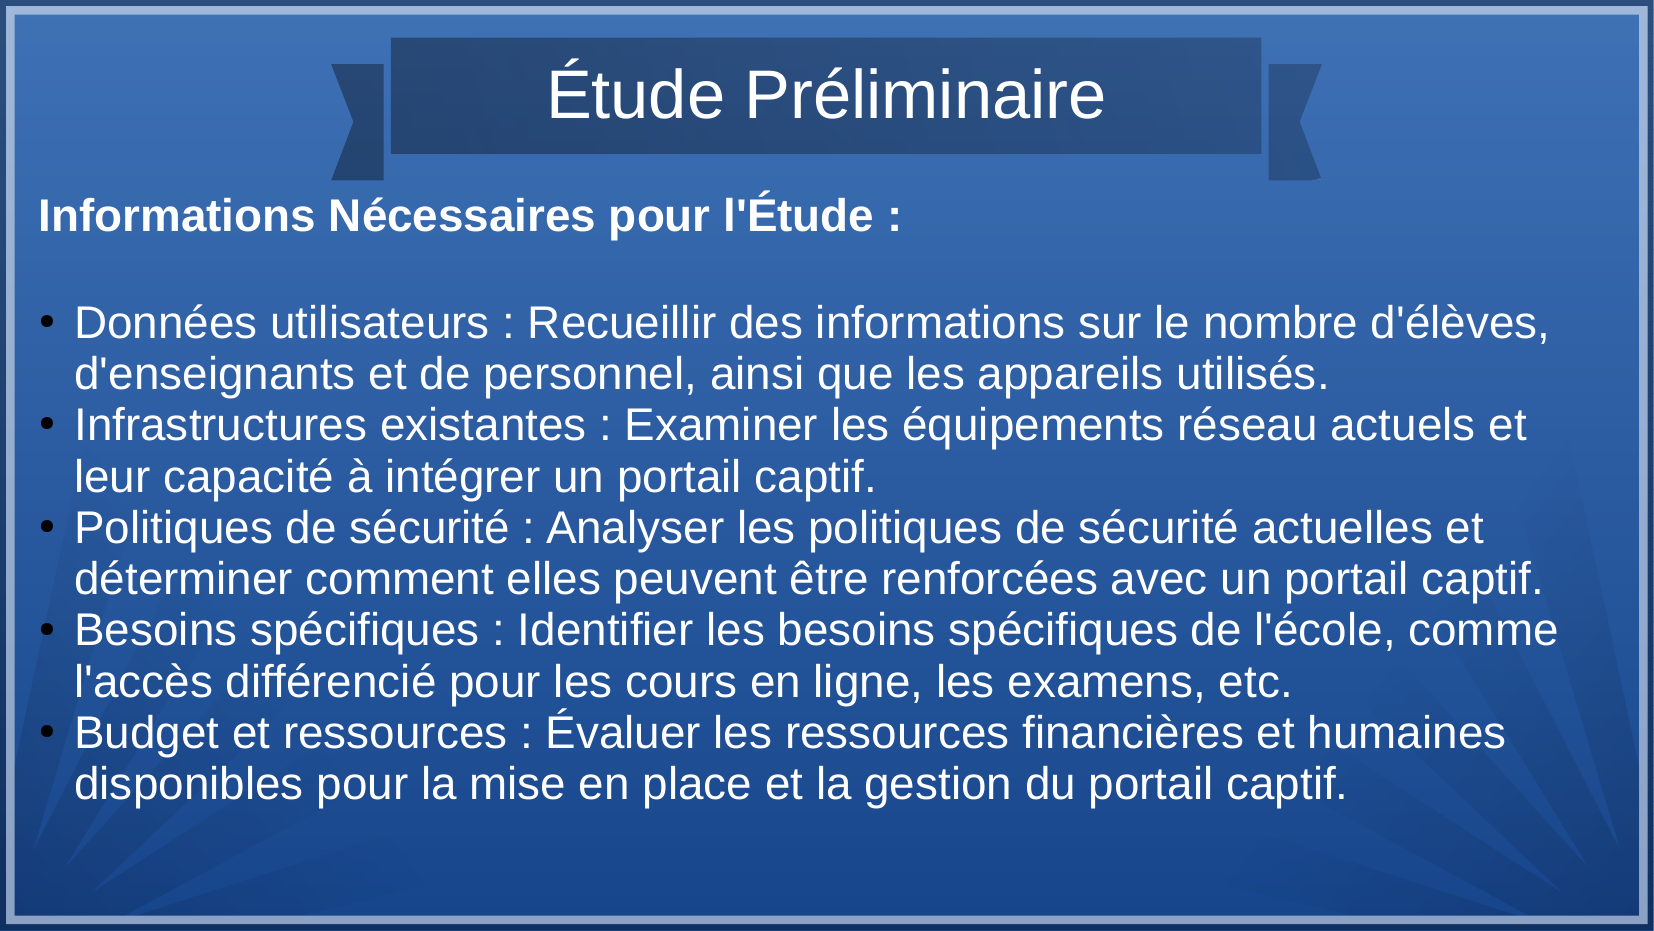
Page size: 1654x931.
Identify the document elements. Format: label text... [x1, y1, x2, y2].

title Étude Préliminaire [389, 35, 1264, 154]
text_box Informations Nécessaires pour l'Étude : Données utilisateurs : Recueillir des informations sur le nombre d'élèves, d'enseignants et de personnel, ainsi que les appareils utilisés. Infrastructures existantes : Examiner les équipements réseau actuels et leur capacité à intégrer un portail captif. Politiques de sécurité : Analyser les politiques de sécurité actuelles et déterminer comment elles peuvent être renforcées avec un portail captif. Besoins spécifiques : Identifier les besoins spécifiques de l'école, comme l'accès différencié pour les cours en ligne, les examens, etc. Budget et ressources : Évaluer les ressources financières et humaines disponibles pour la mise en place et la gestion du portail captif. [24, 182, 1625, 817]
